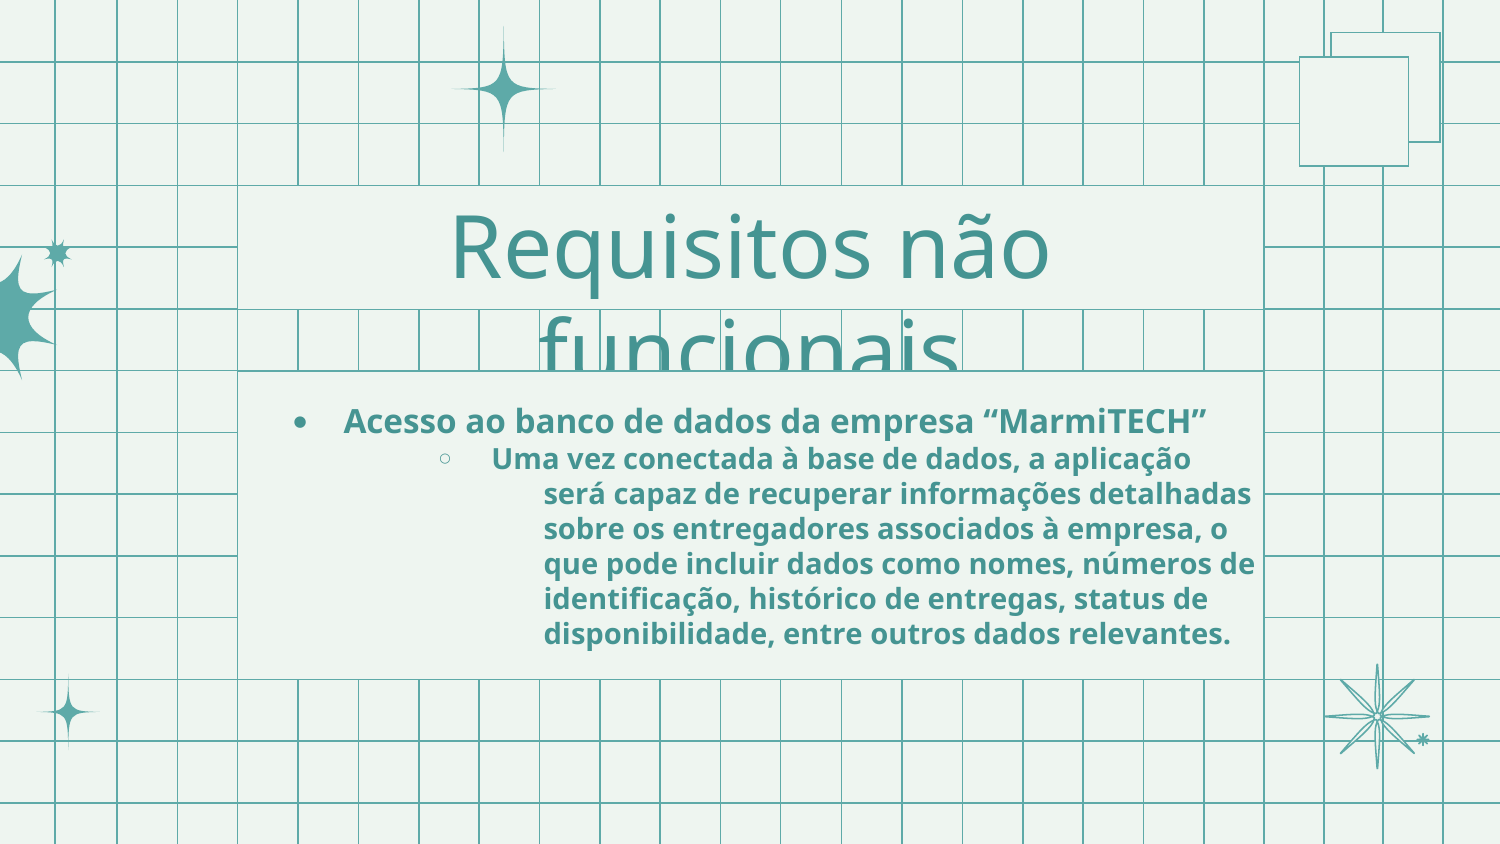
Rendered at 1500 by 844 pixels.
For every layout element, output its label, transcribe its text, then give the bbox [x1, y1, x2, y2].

subtitle Acesso ao banco de dados da empresa “MarmiTECH” Uma vez conectada à base de dados, a aplicação será capaz de recuperar informações detalhadas sobre os entregadores associados à empresa, o que pode incluir dados como nomes, números de identificação, histórico de entregas, status de disponibilidade, entre outros dados relevantes. [237, 370, 1264, 680]
text_box [451, 25, 556, 153]
title Requisitos não funcionais [237, 185, 1264, 310]
